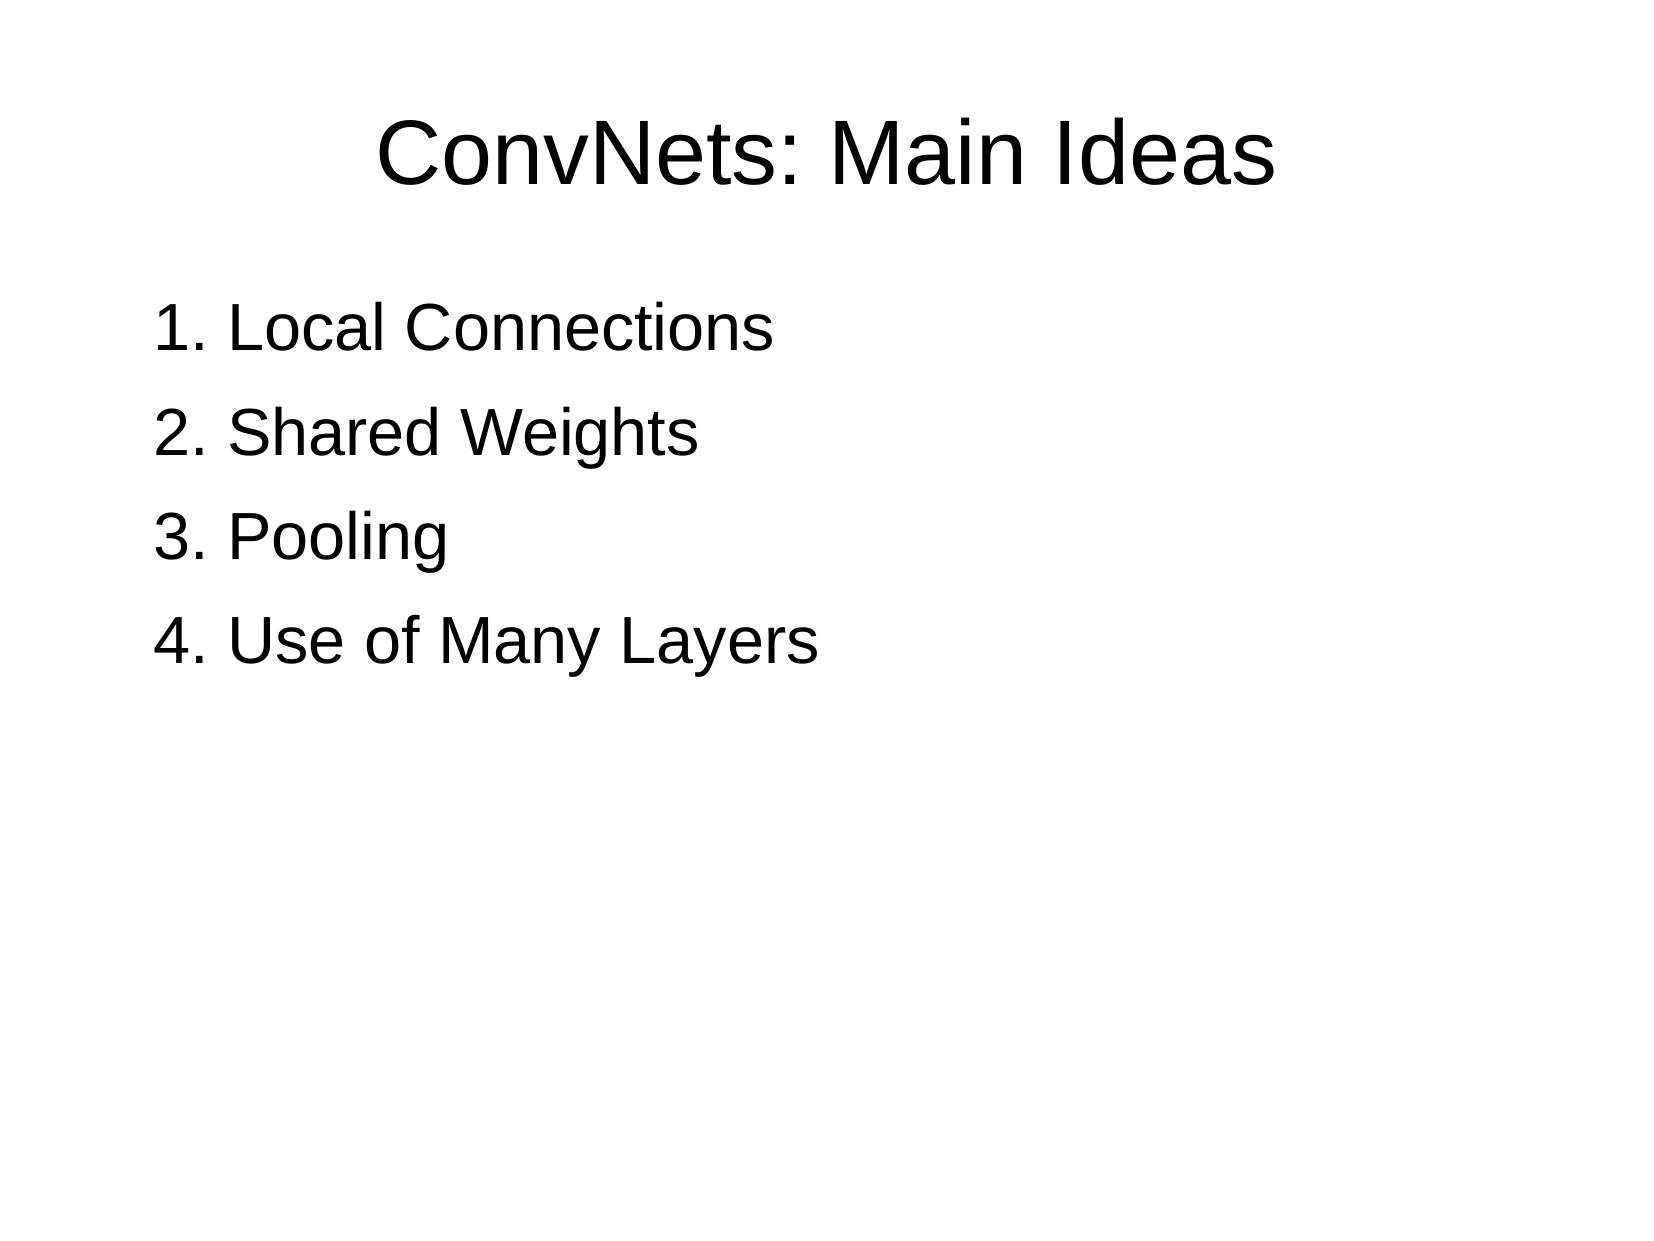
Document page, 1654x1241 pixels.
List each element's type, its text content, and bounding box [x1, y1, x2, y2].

list 1. Local Connections 2. Shared Weights 3. Pooling 4. Use of Many Layers [82, 290, 1571, 1010]
title ConvNets: Main Ideas [82, 49, 1571, 257]
